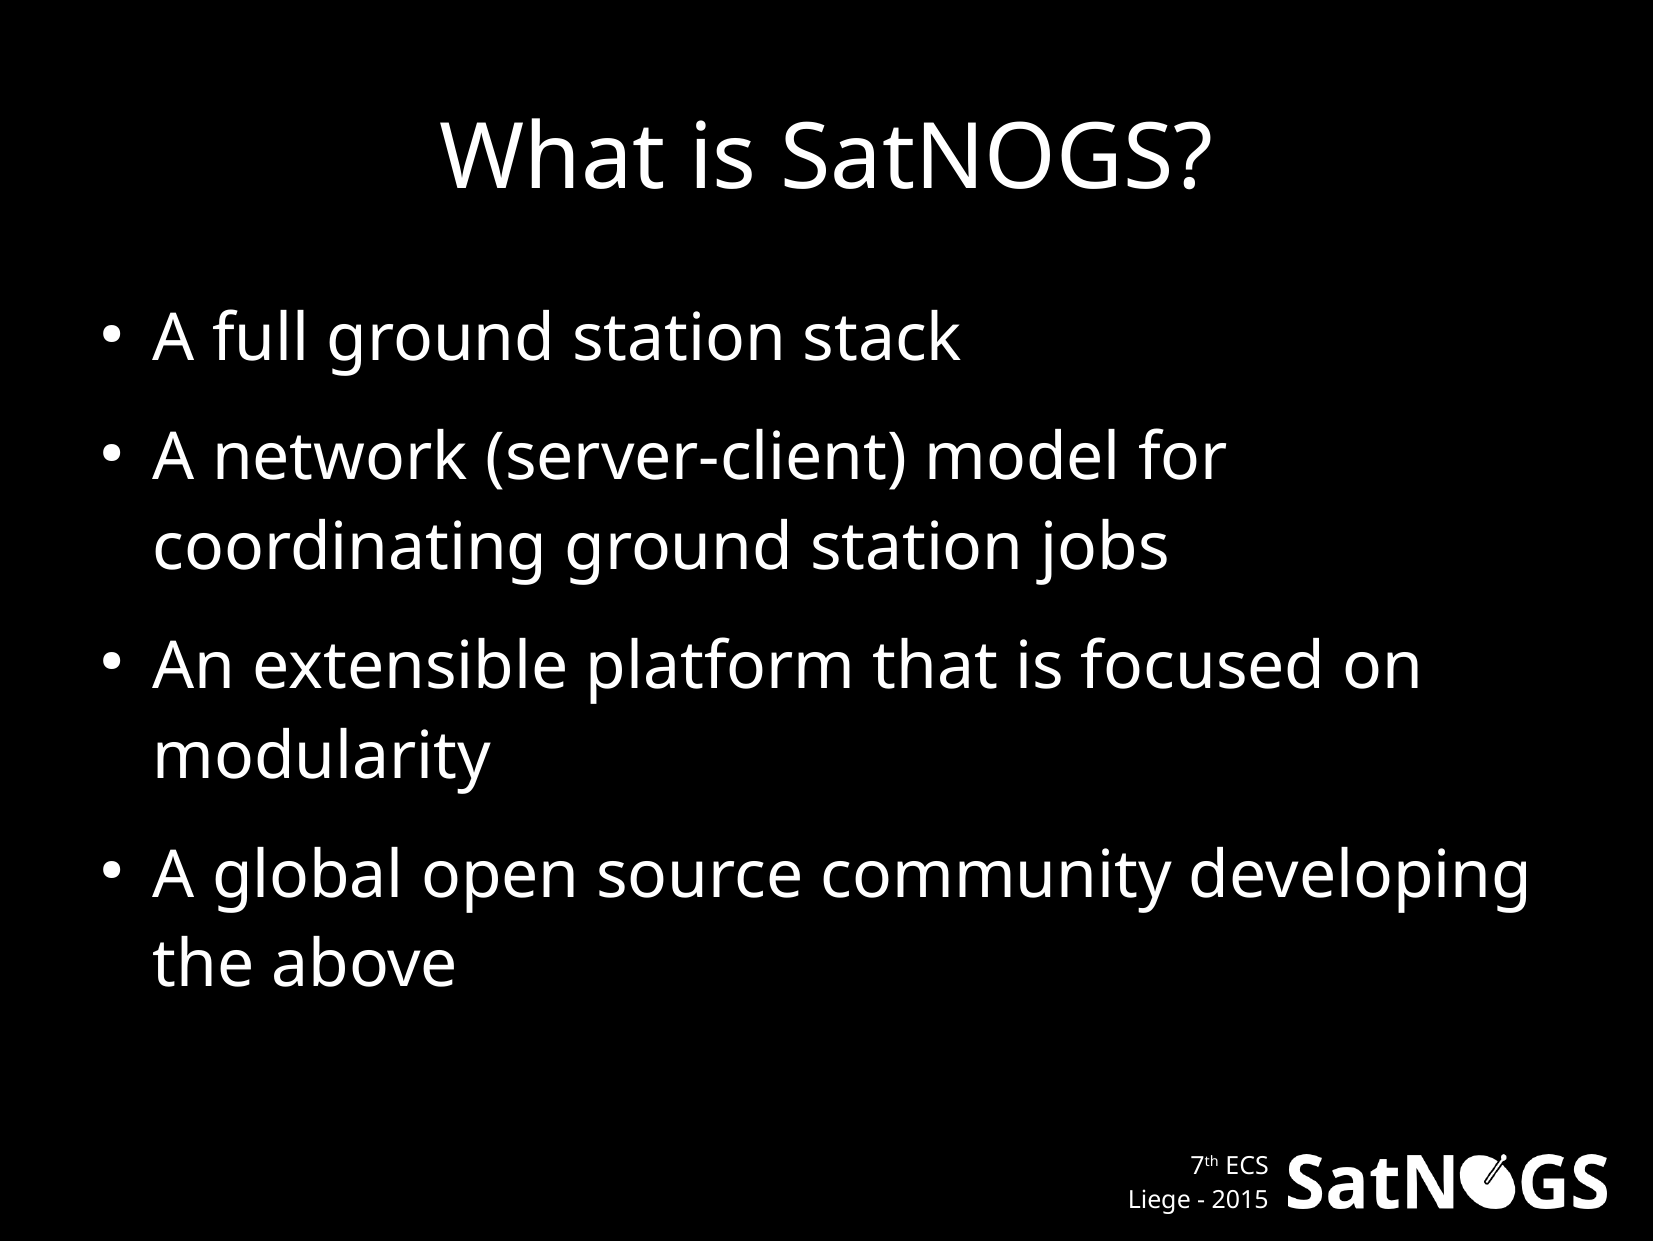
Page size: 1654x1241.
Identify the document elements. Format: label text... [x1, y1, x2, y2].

title What is SatNOGS? [82, 49, 1571, 257]
picture [1288, 1154, 1607, 1209]
list A full ground station stack A network (server-client) model for coordinating ground station jobs An extensible platform that is focused on modularity A global open source community developing the above [82, 290, 1571, 1010]
